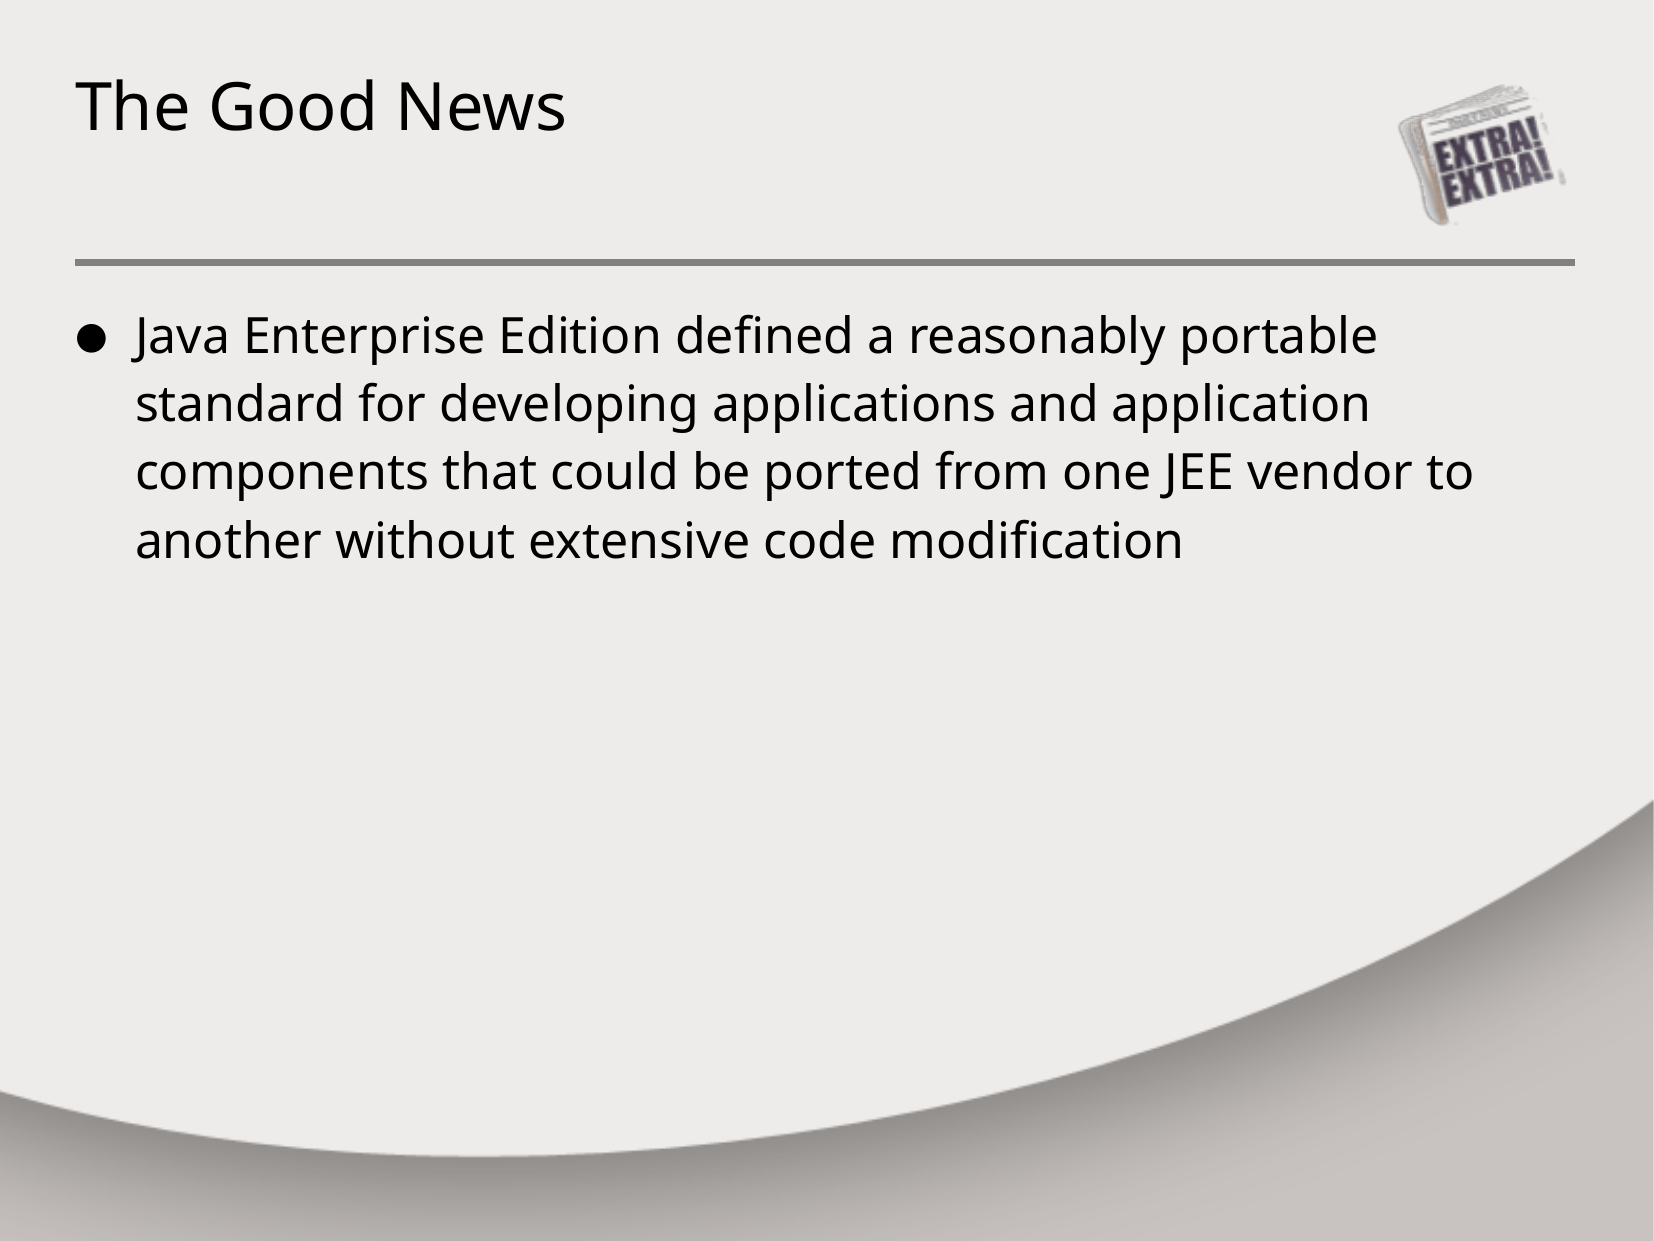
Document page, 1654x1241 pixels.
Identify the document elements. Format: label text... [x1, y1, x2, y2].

picture [0, 0, 1654, 1241]
title The Good News [75, 75, 1388, 226]
list Java Enterprise Edition defined a reasonably portable standard for developing applications and application components that could be ported from one JEE vendor to another without extensive code modification [75, 300, 1576, 1163]
